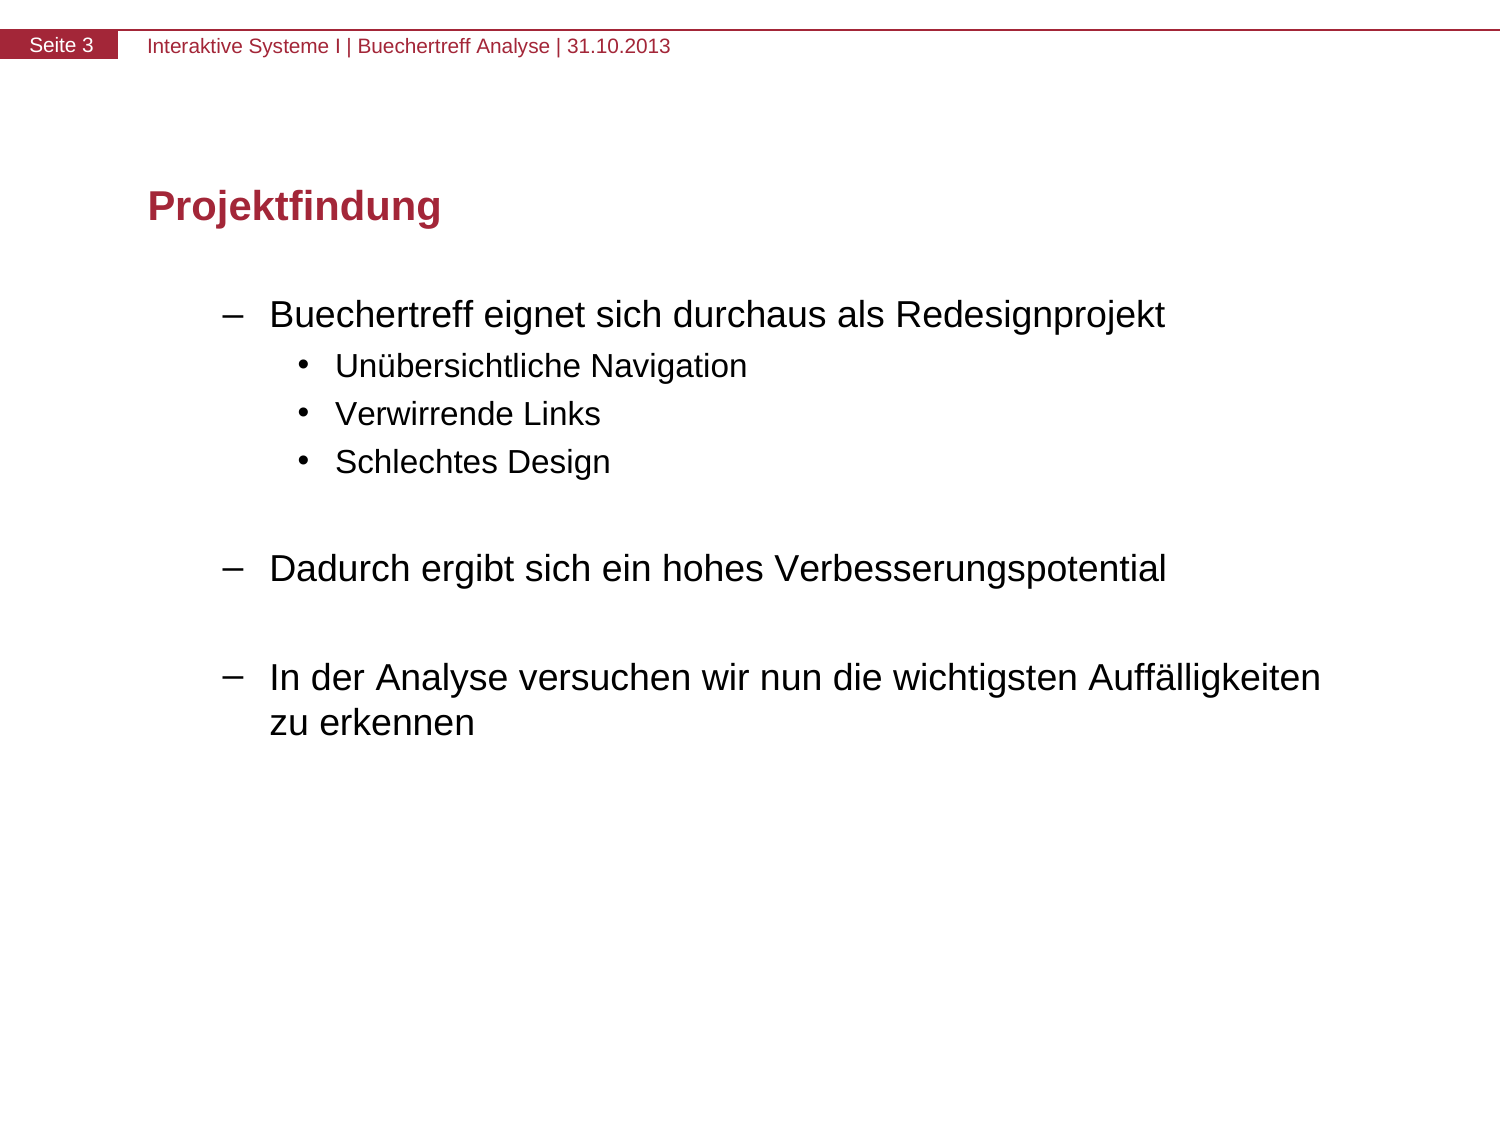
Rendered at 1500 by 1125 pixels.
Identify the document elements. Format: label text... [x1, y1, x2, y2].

title Projektfindung [132, 149, 1413, 258]
list Buechertreff eignet sich durchaus als Redesignprojekt Unübersichtliche Navigation Verwirrende Links Schlechtes Design Dadurch ergibt sich ein hohes Verbesserungspotential In der Analyse versuchen wir nun die wichtigsten Auffälligkeiten zu erkennen [132, 287, 1371, 888]
